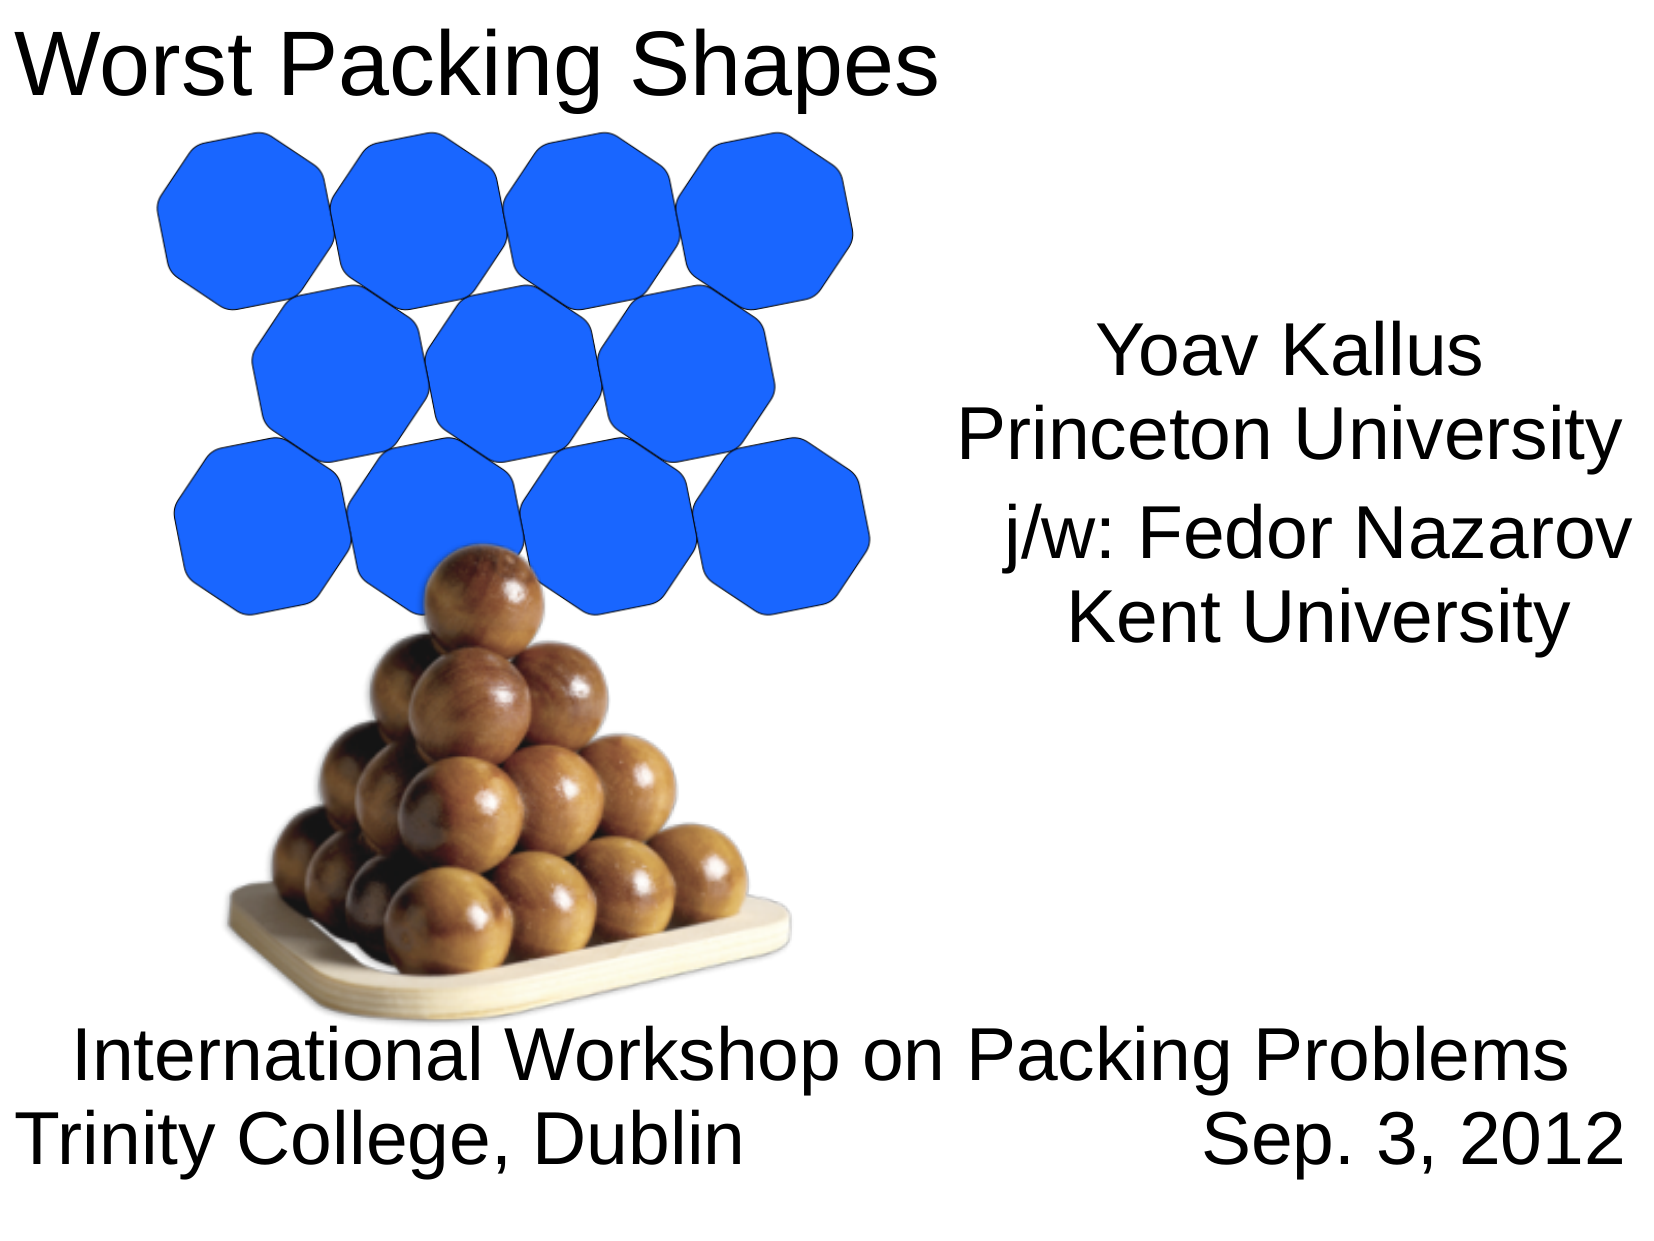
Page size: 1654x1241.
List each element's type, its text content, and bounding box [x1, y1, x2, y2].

text_box Yoav Kallus Princeton University [930, 300, 1651, 483]
text_box Worst Packing Shapes [0, 5, 1654, 226]
picture [142, 118, 886, 1129]
text_box International Workshop on Packing Problems Trinity College, Dublin Sep. 3, 2012 [0, 1005, 1643, 1241]
text_box j/w: Fedor Nazarov Kent University [900, 483, 1654, 667]
